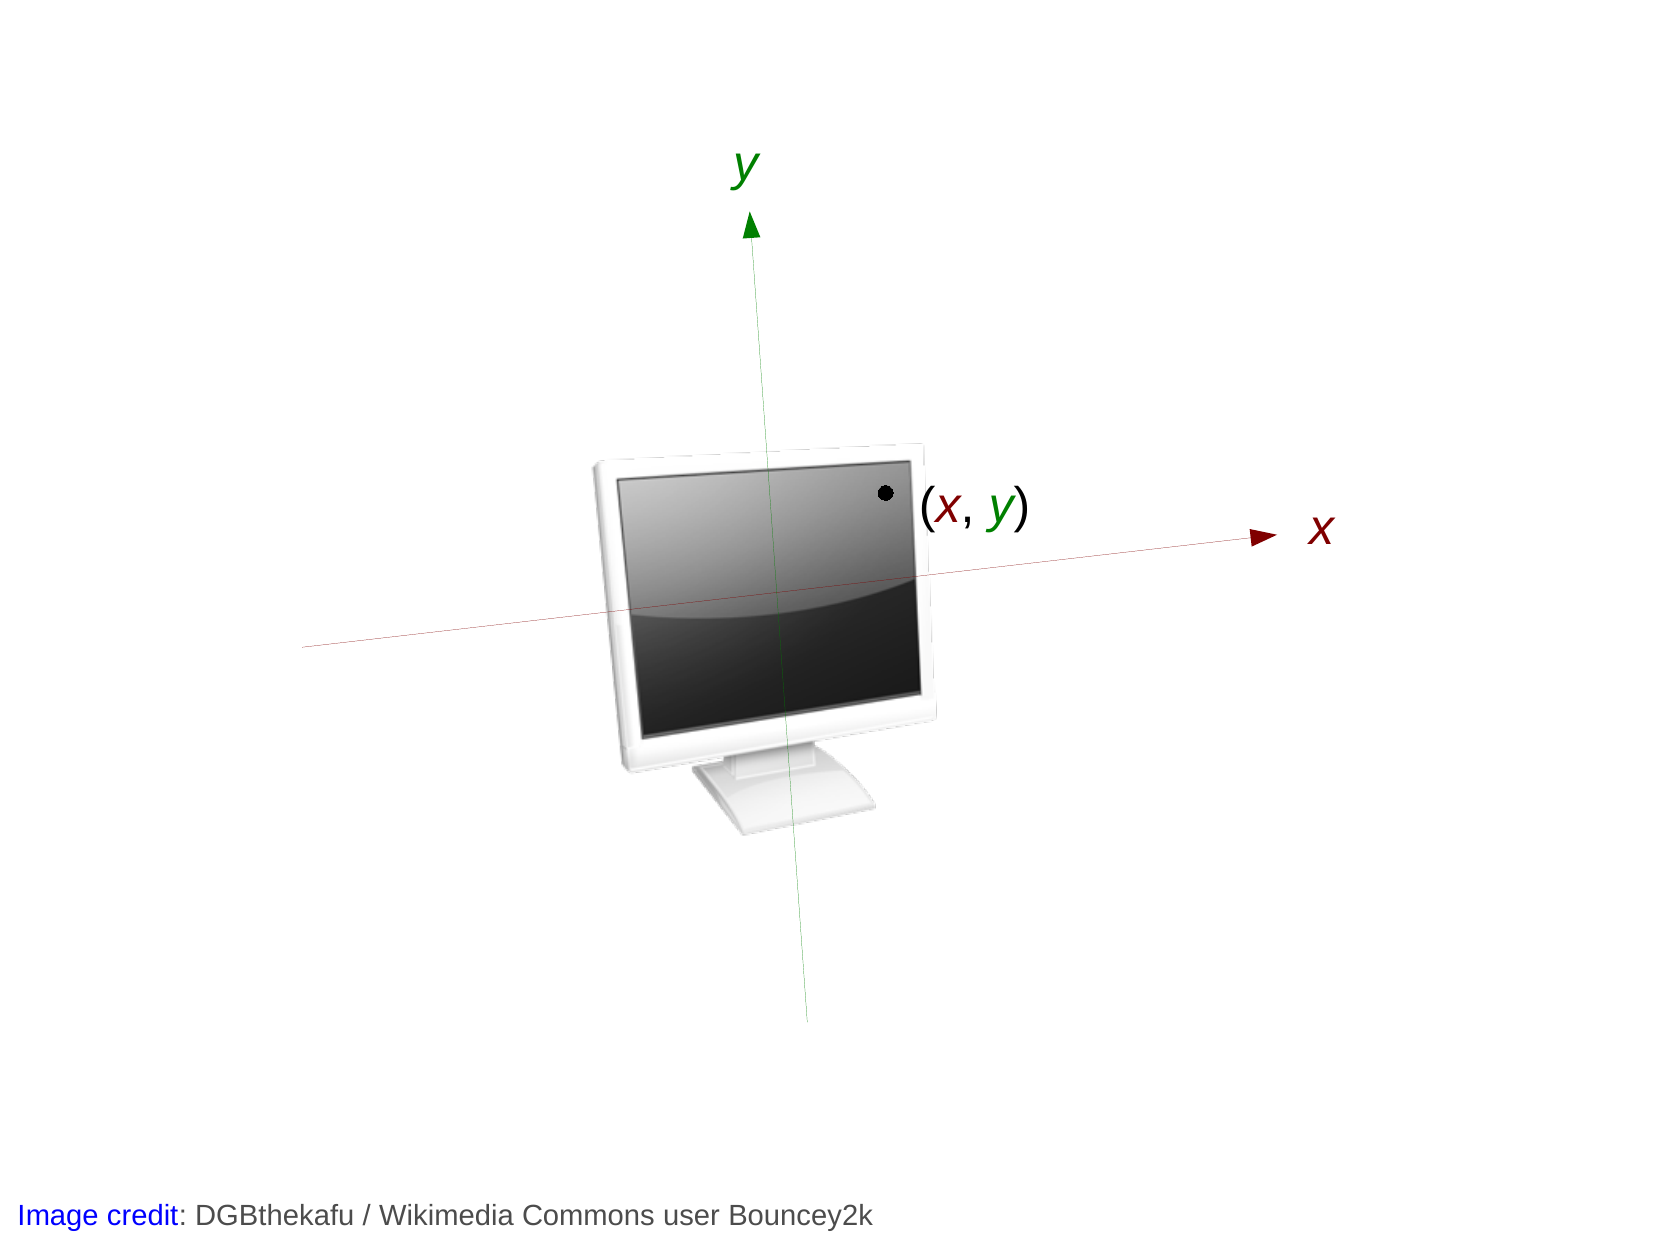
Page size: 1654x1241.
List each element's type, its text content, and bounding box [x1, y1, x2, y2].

text_box y [718, 128, 869, 200]
picture [564, 439, 776, 616]
text_box Image credit: DGBthekafu / Wikimedia Commons user Bouncey2k [2, 1191, 1163, 1240]
text_box [878, 485, 894, 501]
picture [777, 571, 965, 840]
text_box (x, y) [904, 469, 1205, 541]
text_box x [1294, 491, 1407, 563]
picture [767, 439, 965, 592]
picture [564, 593, 794, 840]
